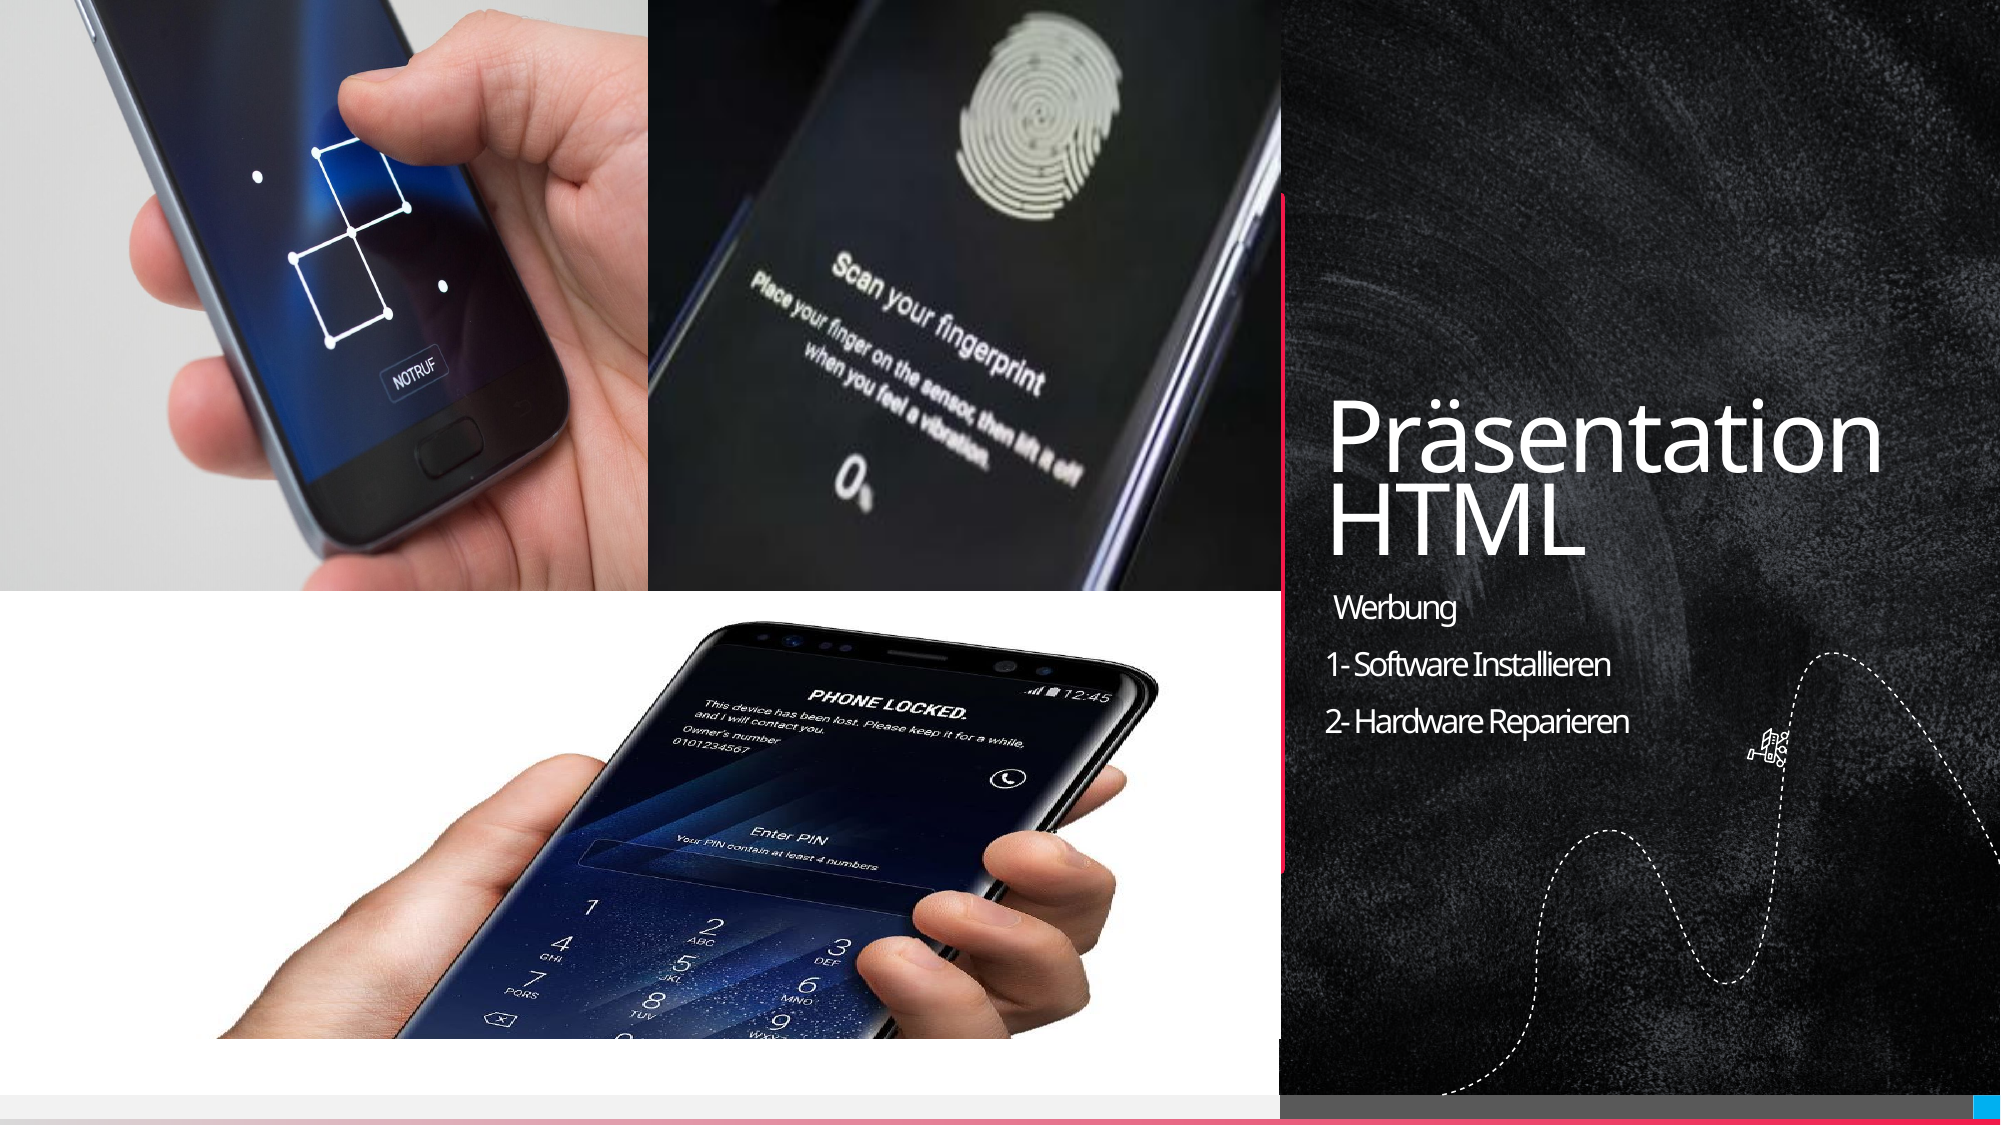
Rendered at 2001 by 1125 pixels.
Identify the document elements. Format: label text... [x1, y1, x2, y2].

subtitle Werbung 1- Software Installieren 2- Hardware Reparieren [1324, 590, 1941, 988]
text_box [1746, 728, 1789, 768]
title Präsentation HTML [1324, 321, 1942, 576]
picture [0, 0, 1281, 1039]
